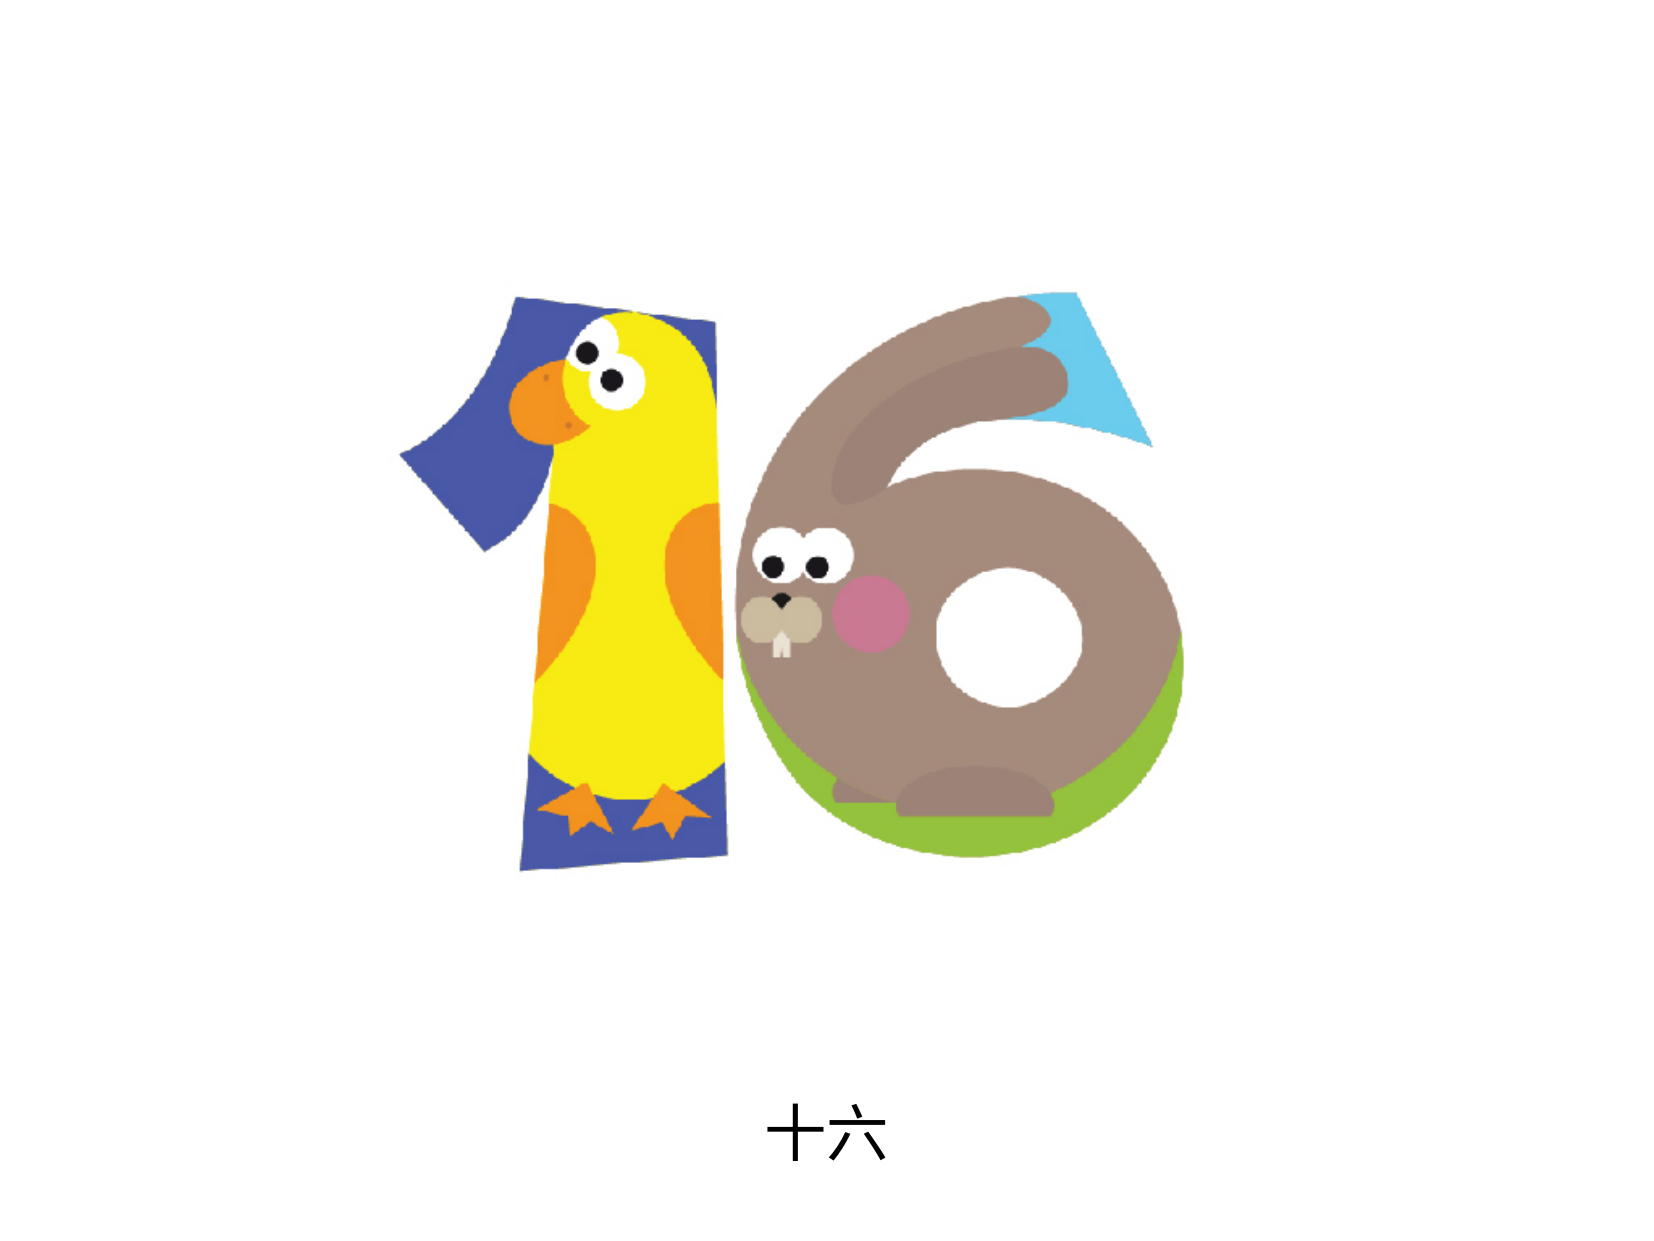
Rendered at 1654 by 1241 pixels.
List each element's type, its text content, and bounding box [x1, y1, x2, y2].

title 十六 [82, 1025, 1571, 1233]
picture [0, 0, 1654, 1241]
